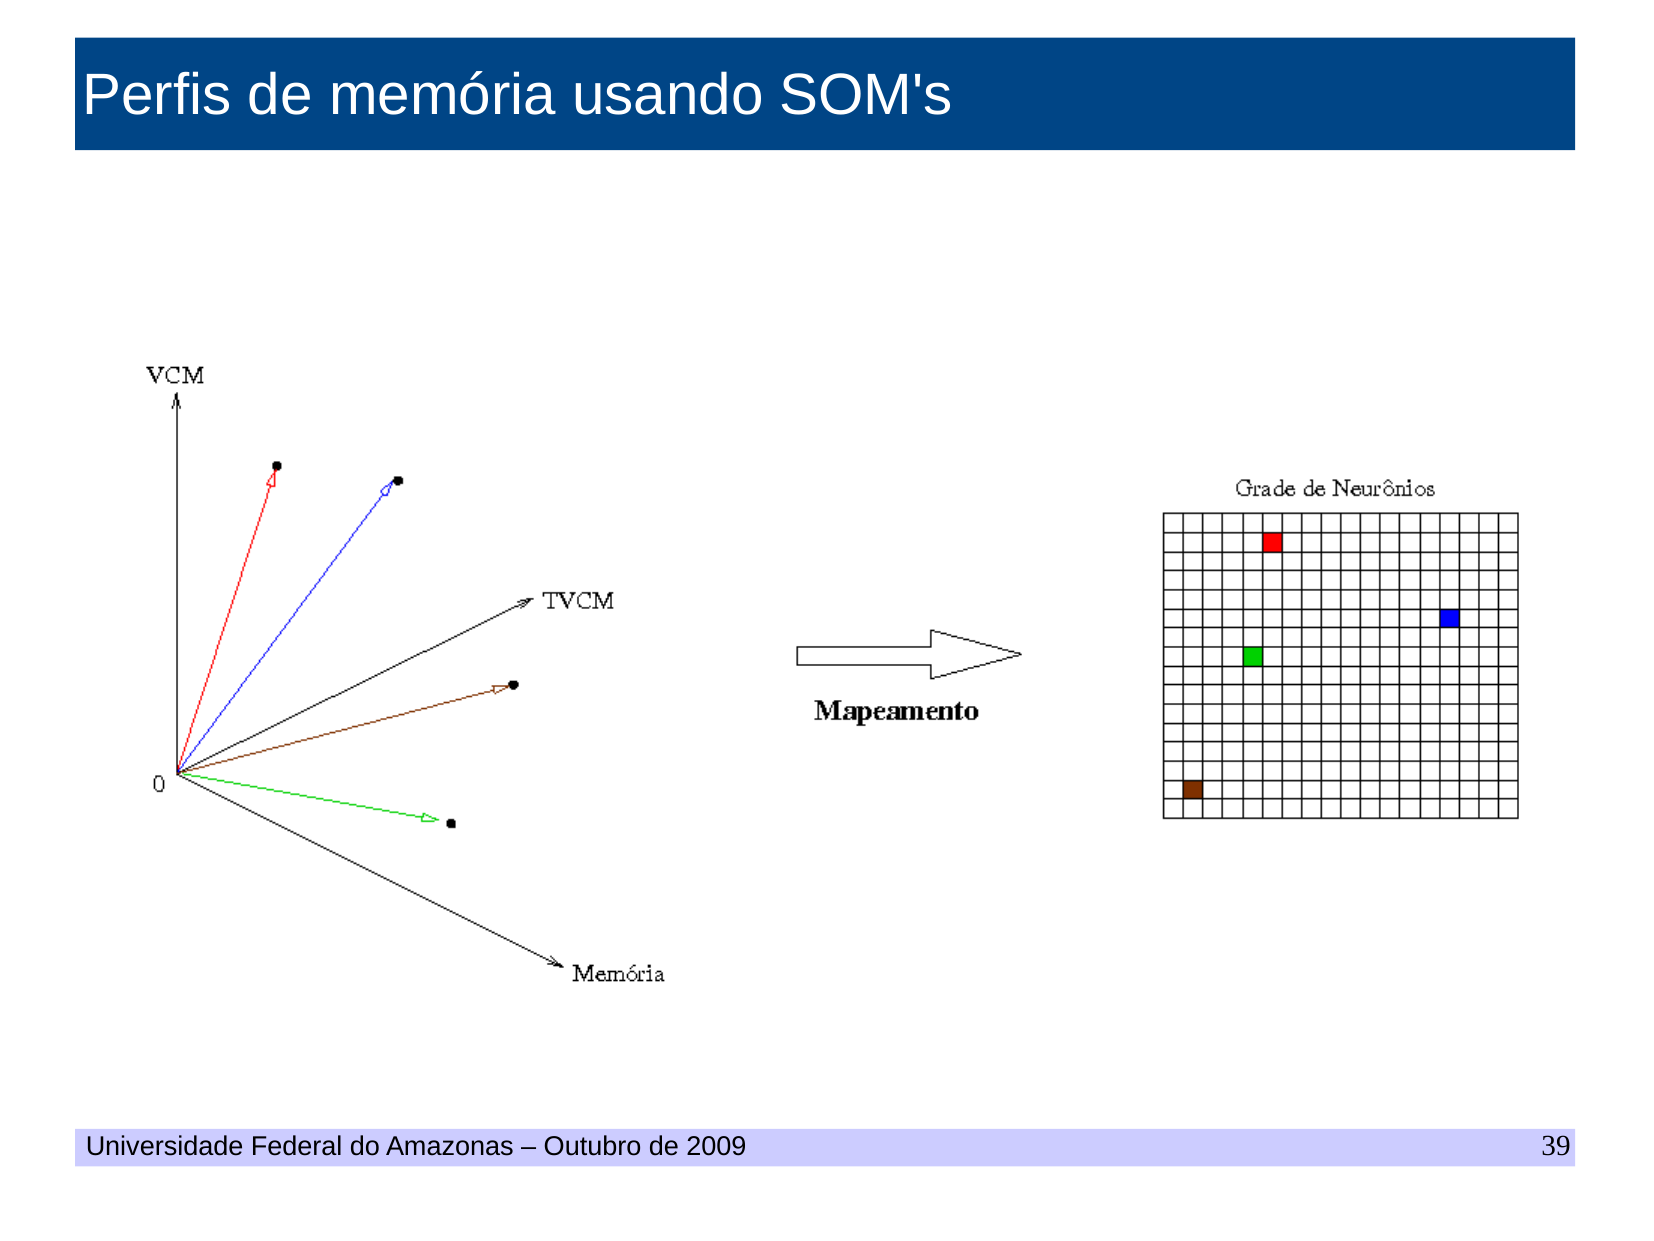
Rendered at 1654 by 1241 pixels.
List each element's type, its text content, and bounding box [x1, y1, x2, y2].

picture [145, 361, 1522, 983]
title Perfis de memória usando SOM's [82, 43, 1571, 145]
